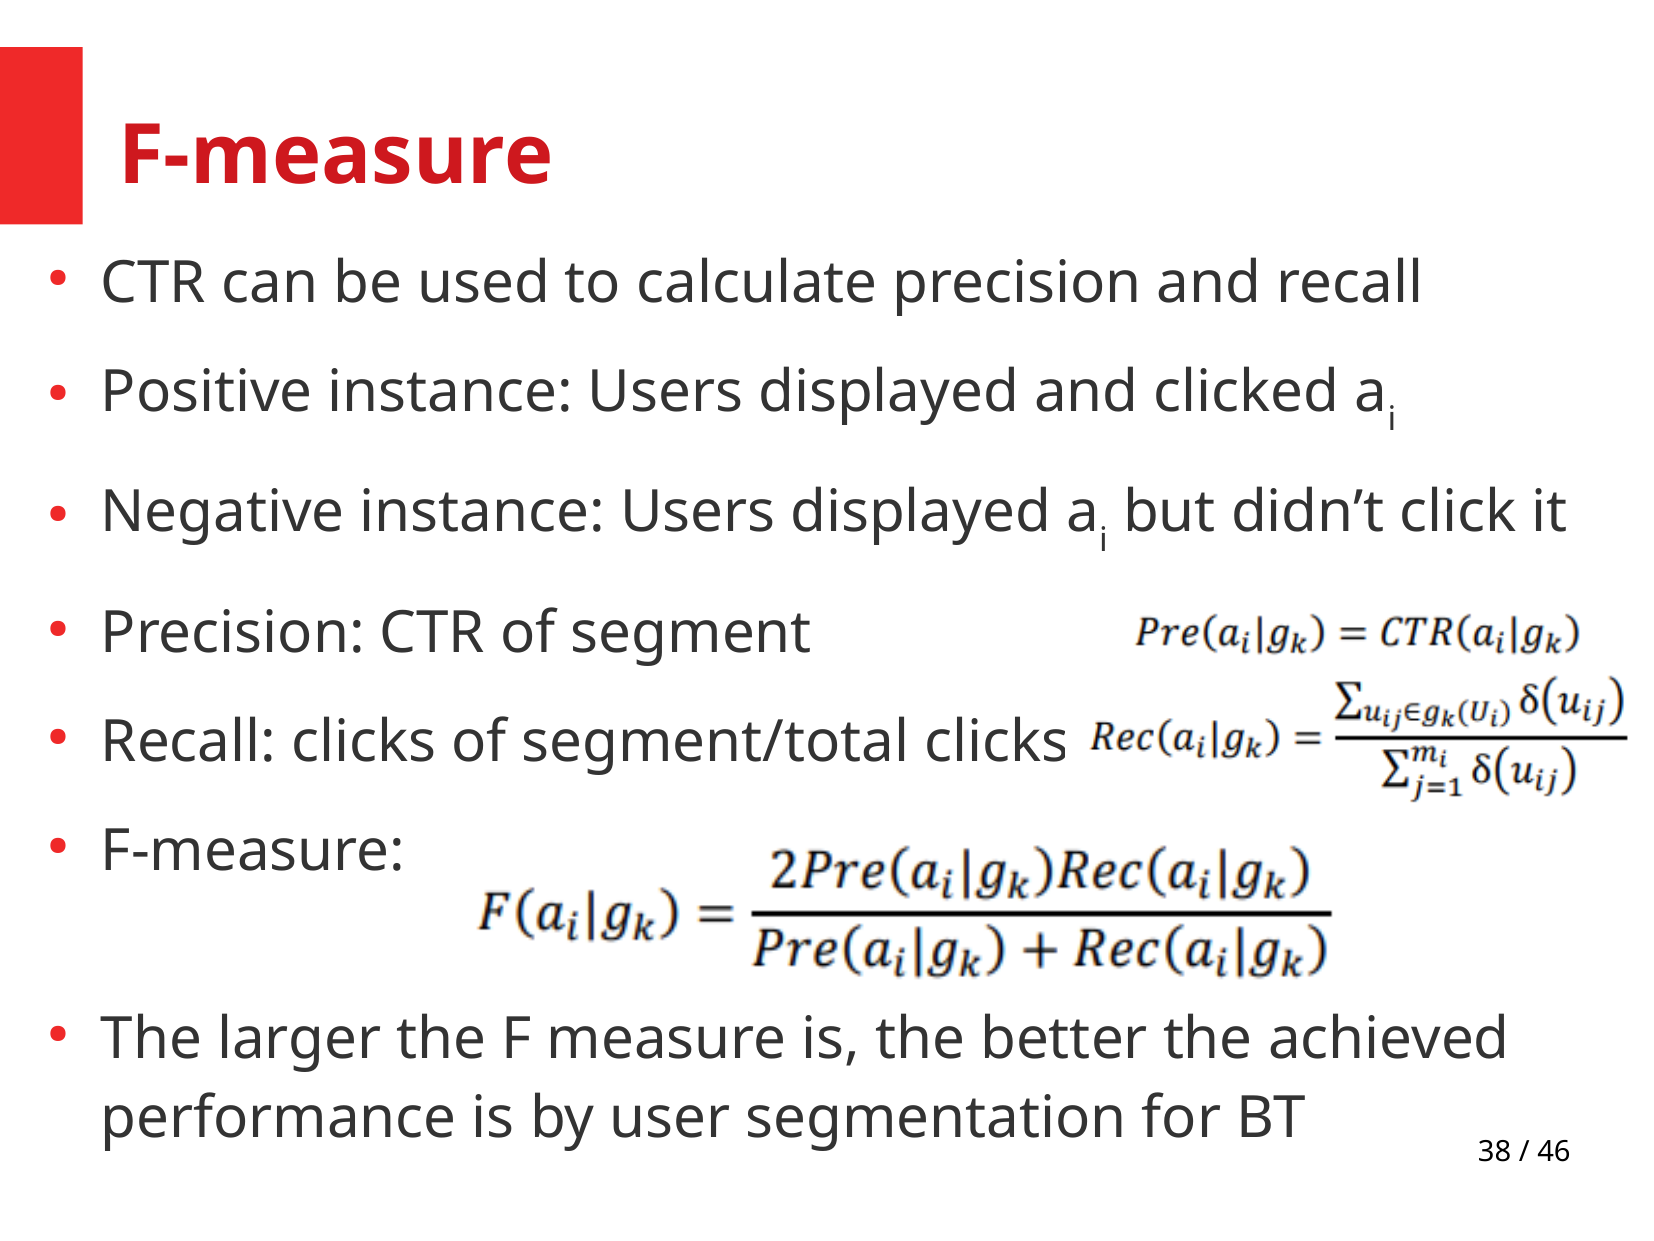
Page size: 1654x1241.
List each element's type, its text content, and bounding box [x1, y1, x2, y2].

list CTR can be used to calculate precision and recall Positive instance: Users displayed and clicked ai Negative instance: Users displayed ai but didn’t click it Precision: CTR of segment Recall: clicks of segment/total clicks F-measure: The larger the F measure is, the better the achieved performance is by user segmentation for BT [30, 240, 1636, 1074]
picture [465, 839, 1366, 991]
title F-measure [118, 49, 1571, 240]
picture [1065, 601, 1651, 811]
